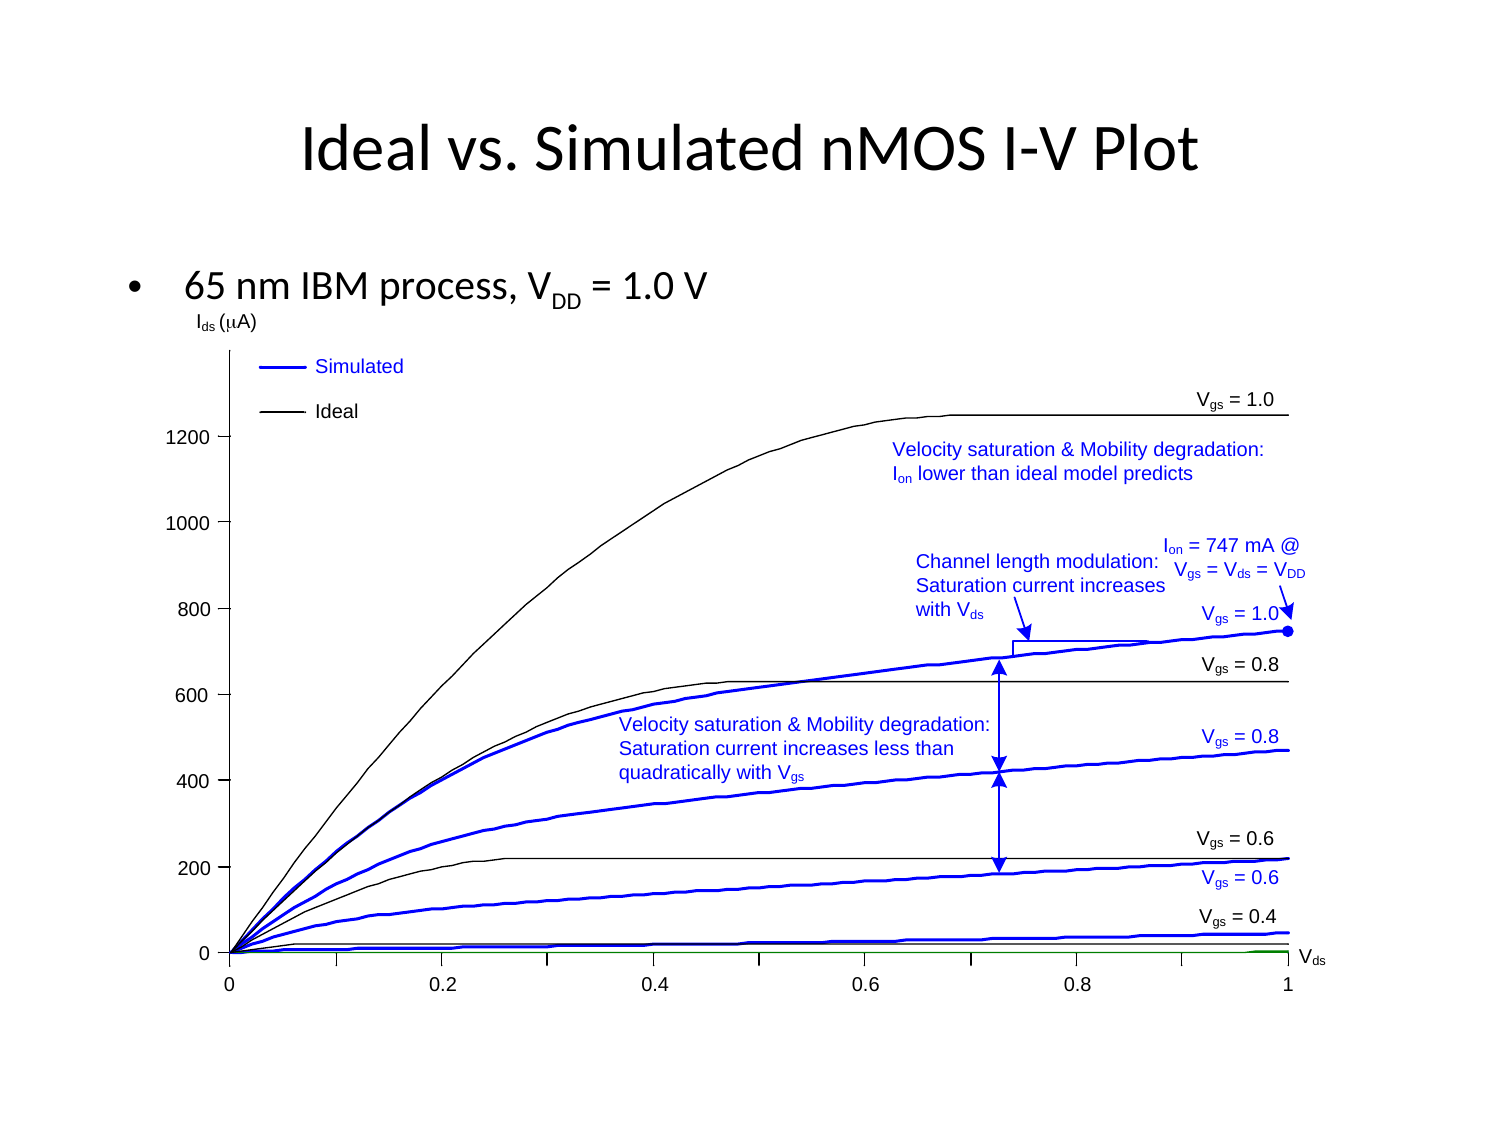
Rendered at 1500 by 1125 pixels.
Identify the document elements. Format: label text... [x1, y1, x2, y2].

list 65 nm IBM process, VDD = 1.0 V [112, 249, 1101, 1000]
title Ideal vs. Simulated nMOS I-V Plot [112, 87, 1388, 200]
chart [162, 304, 1329, 1000]
